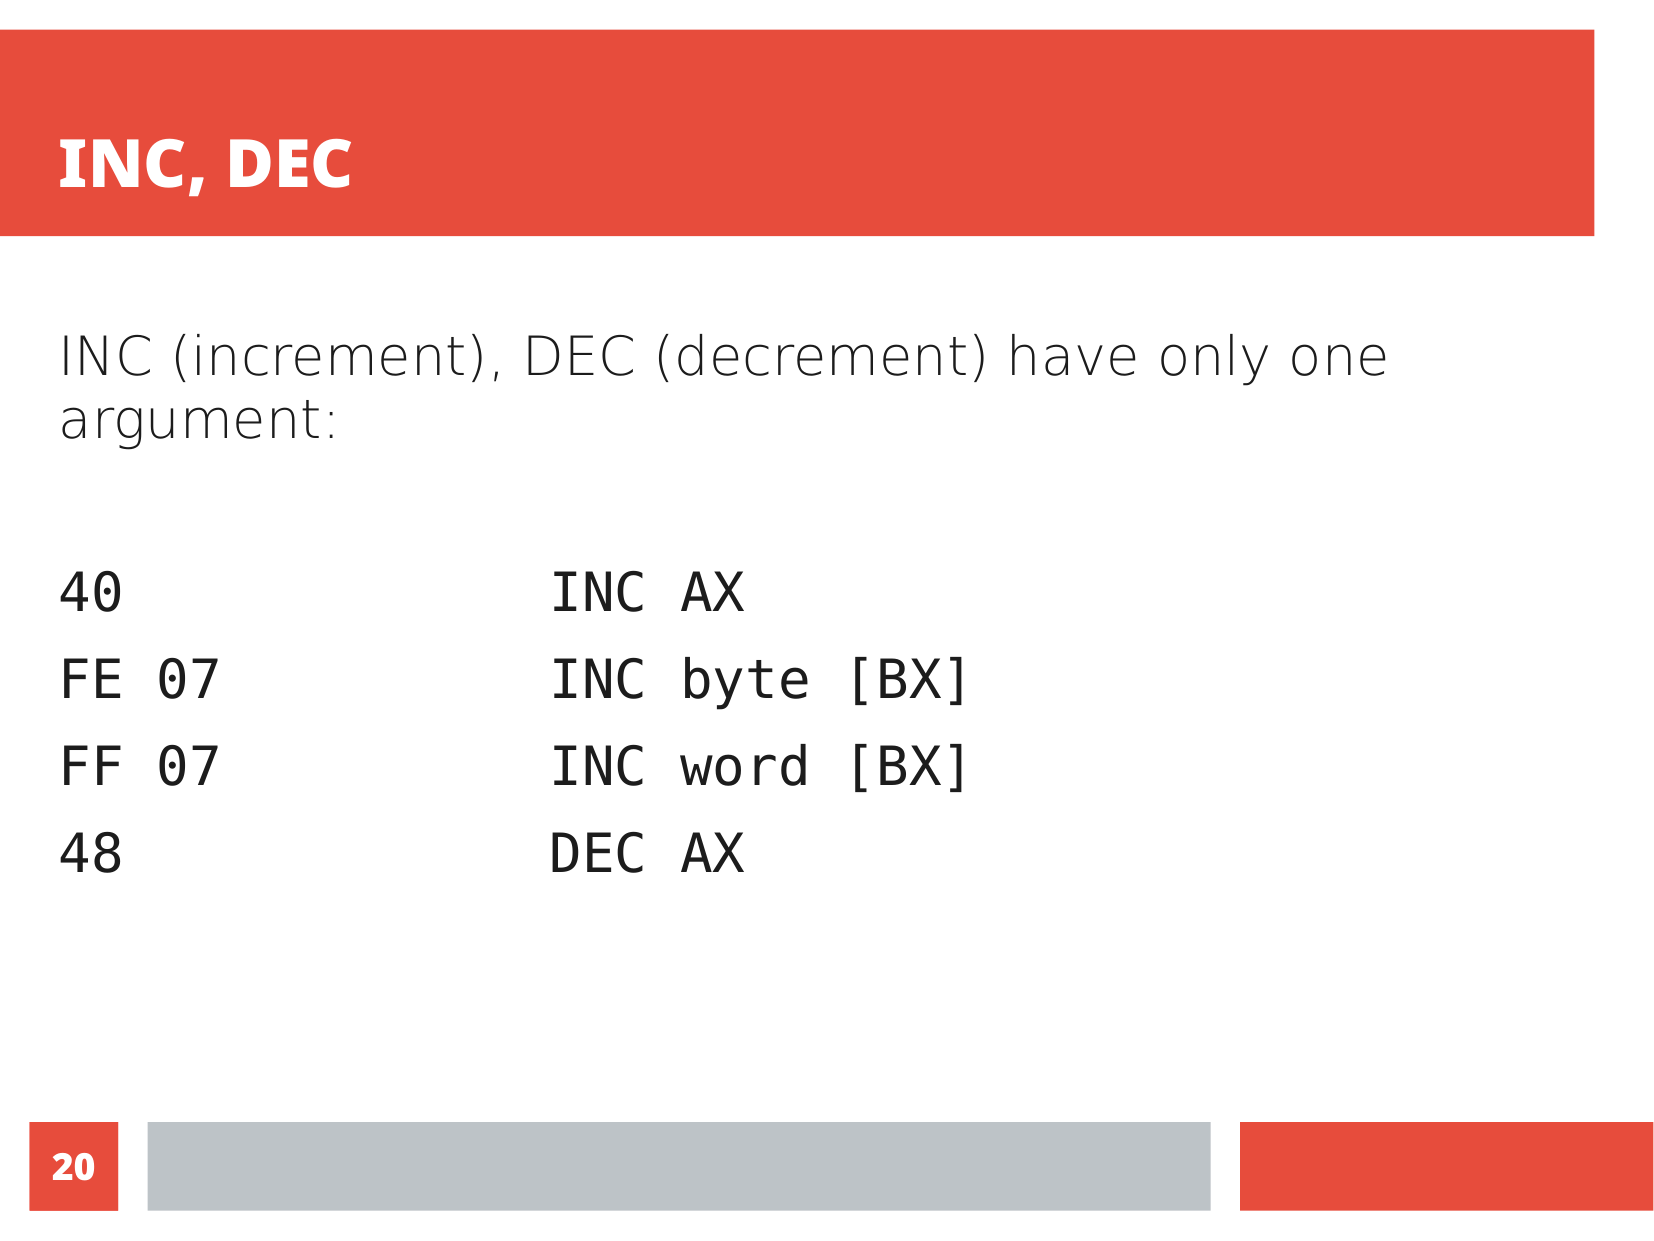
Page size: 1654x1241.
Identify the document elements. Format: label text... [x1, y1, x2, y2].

list INC (increment), DEC (decrement) have only one argument: 40 INC AX FE 07 INC byte [BX] FF 07 INC word [BX] 48 DEC AX [59, 324, 1565, 1093]
title INC, DEC [59, 59, 1595, 207]
